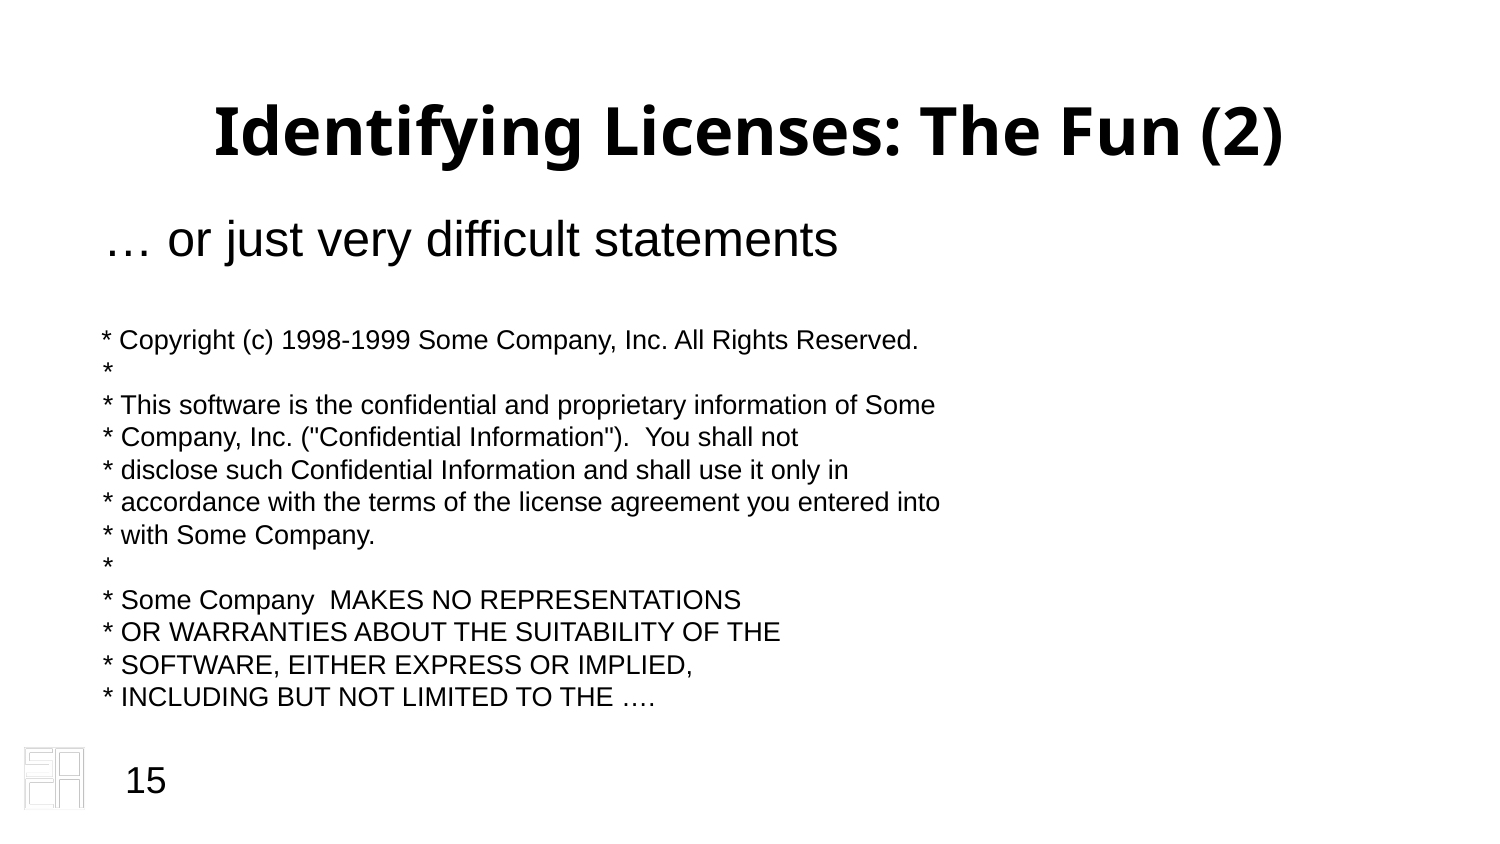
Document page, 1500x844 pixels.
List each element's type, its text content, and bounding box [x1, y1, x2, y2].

text_box … or just very difficult statements [88, 199, 1447, 753]
picture [23, 746, 86, 811]
text_box * Copyright (c) 1998-1999 Some Company, Inc. All Rights Reserved. * * This software is the confidential and proprietary information of Some * Company, Inc. ("Confidential Information"). You shall not * disclose such Confidential Information and shall use it only in * accordance with the terms of the license agreement you entered into * with Some Company. * * Some Company MAKES NO REPRESENTATIONS * OR WARRANTIES ABOUT THE SUITABILITY OF THE * SOFTWARE, EITHER EXPRESS OR IMPLIED, * INCLUDING BUT NOT LIMITED TO THE …. [80, 314, 1410, 731]
text_box Identifying Licenses: The Fun (2) [74, 39, 1425, 169]
